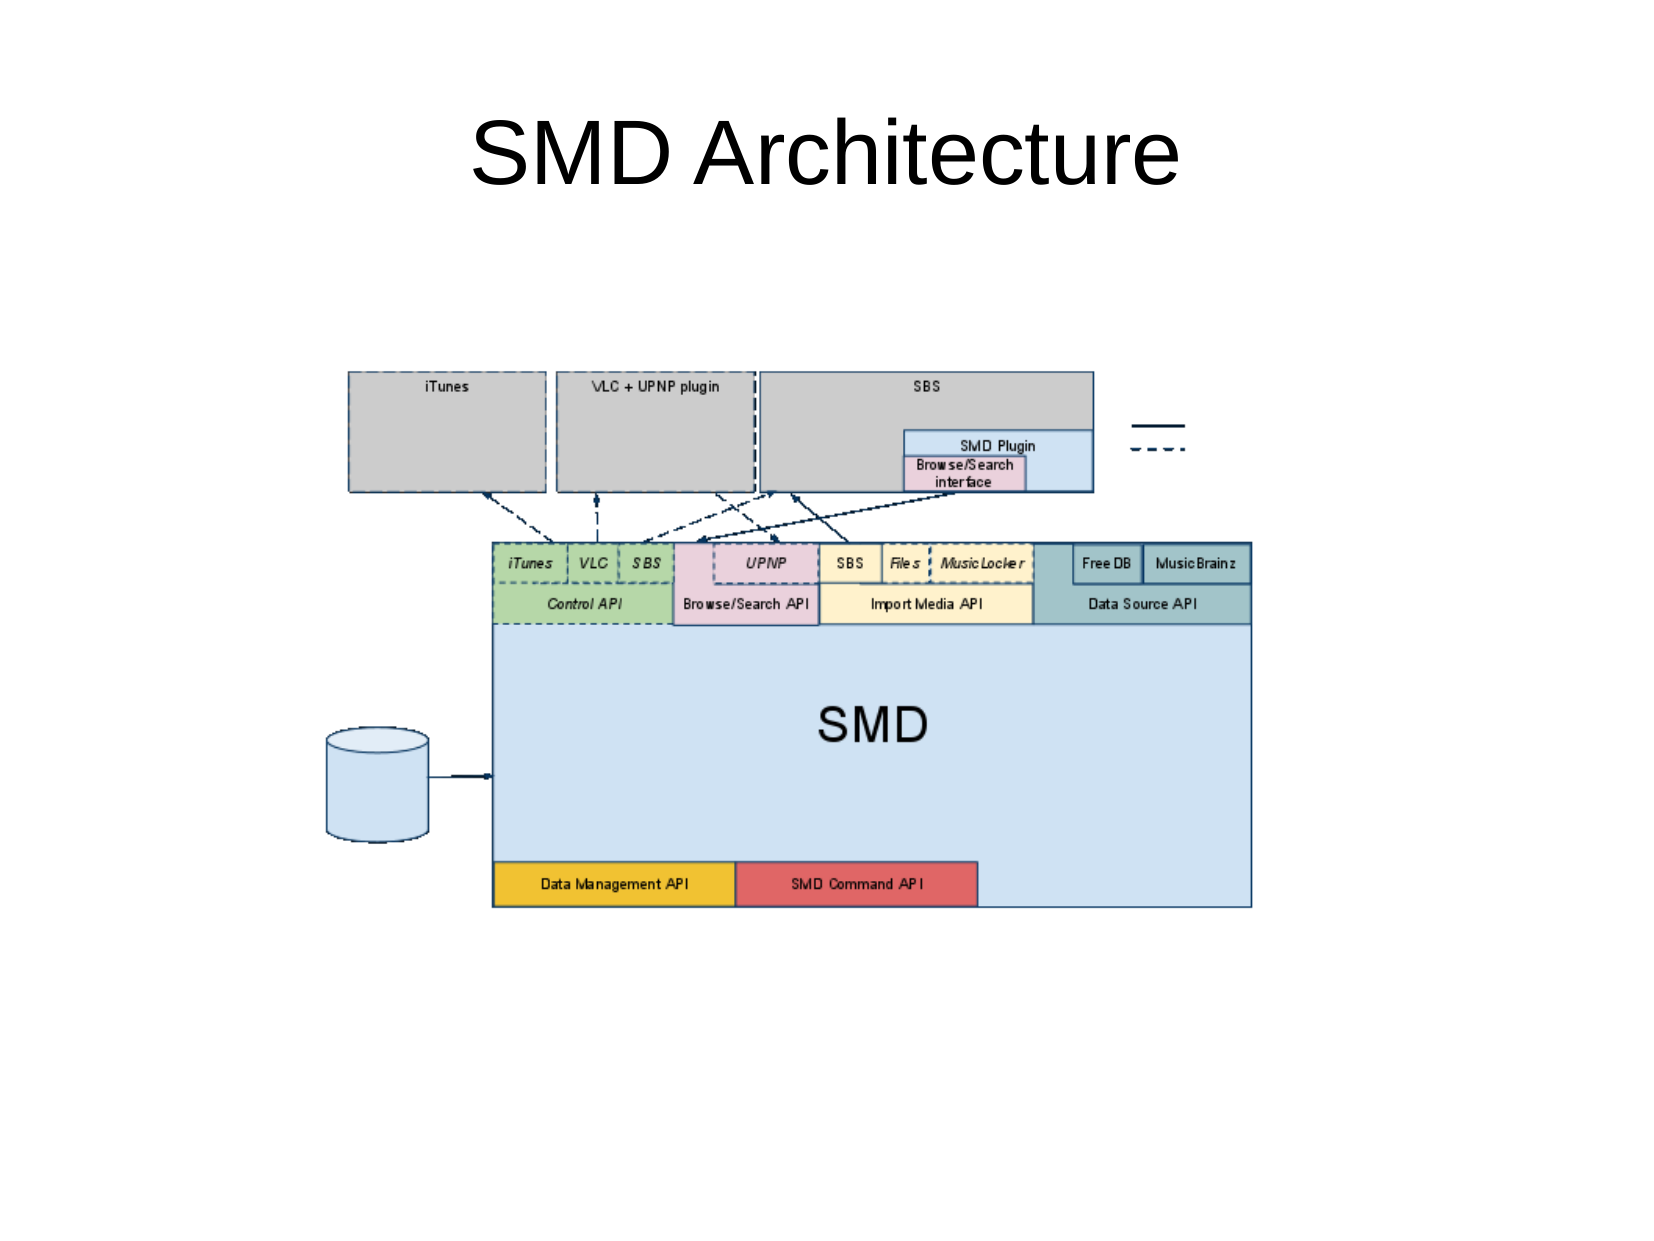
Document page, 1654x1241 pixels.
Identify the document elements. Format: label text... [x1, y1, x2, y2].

title SMD Architecture [82, 56, 1571, 250]
picture [320, 359, 1276, 916]
